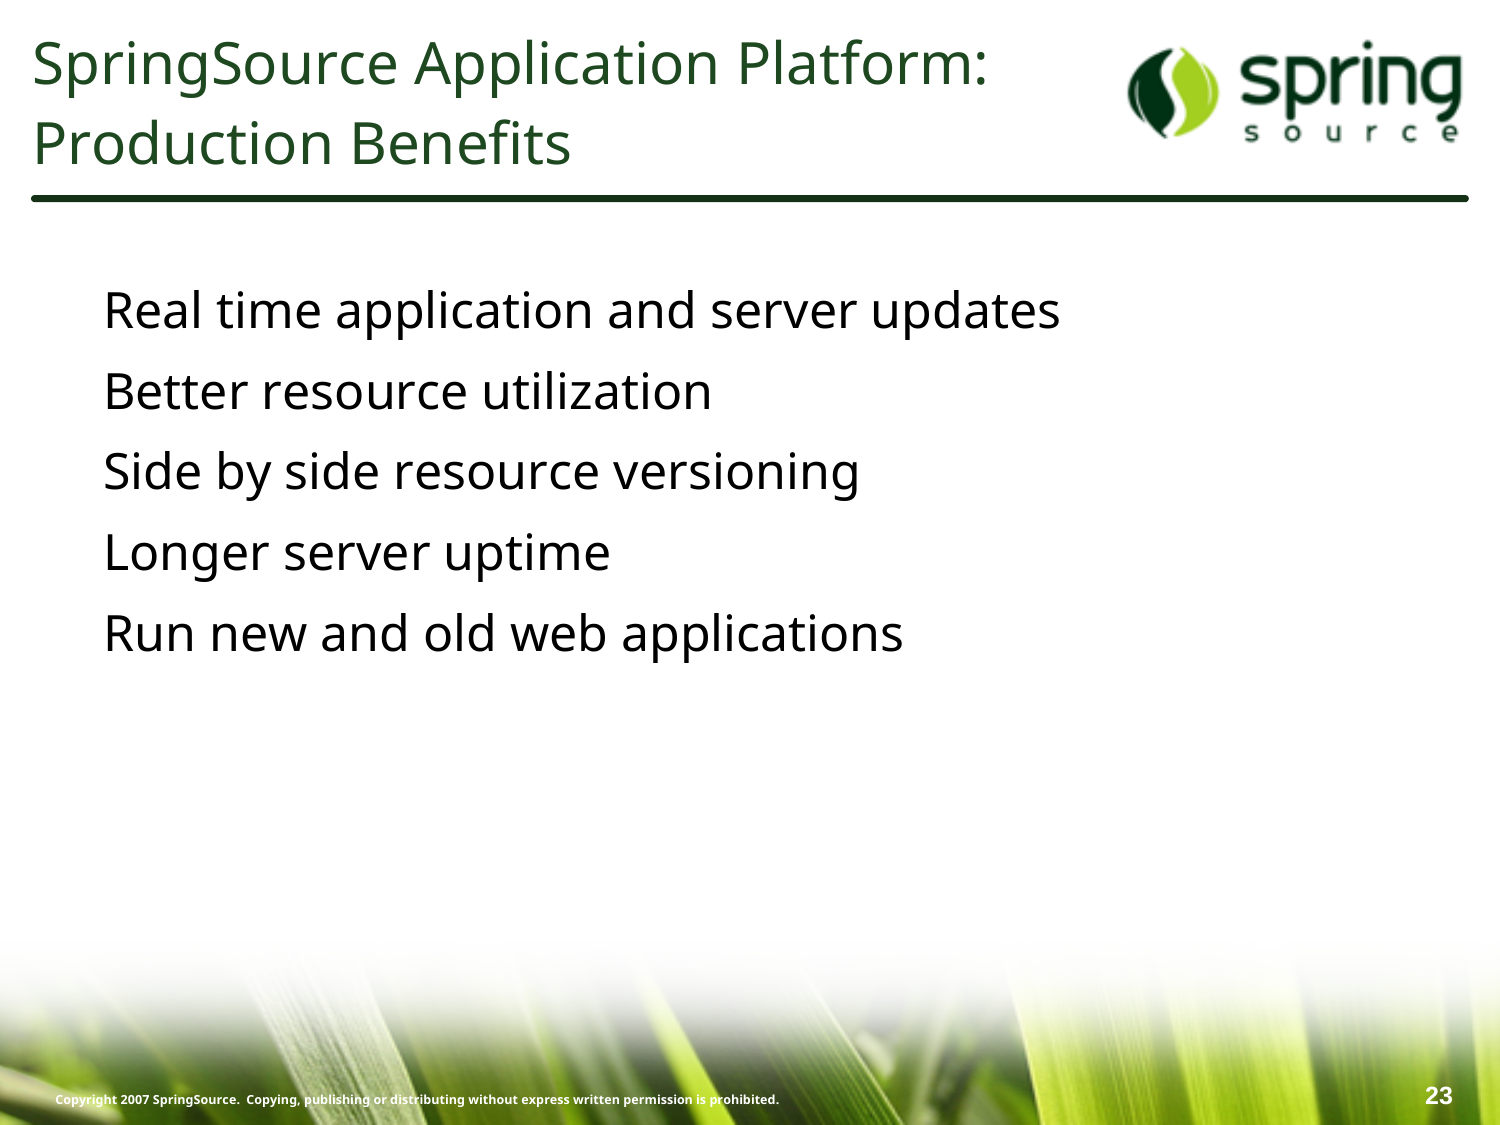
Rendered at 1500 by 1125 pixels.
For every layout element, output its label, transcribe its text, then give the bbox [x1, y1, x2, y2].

title SpringSource Application Platform: Production Benefits [32, 20, 1089, 184]
picture [1093, 32, 1500, 158]
list Real time application and server updates Better resource utilization Side by side resource versioning Longer server uptime Run new and old web applications [103, 275, 1394, 938]
picture [0, 941, 1500, 1125]
